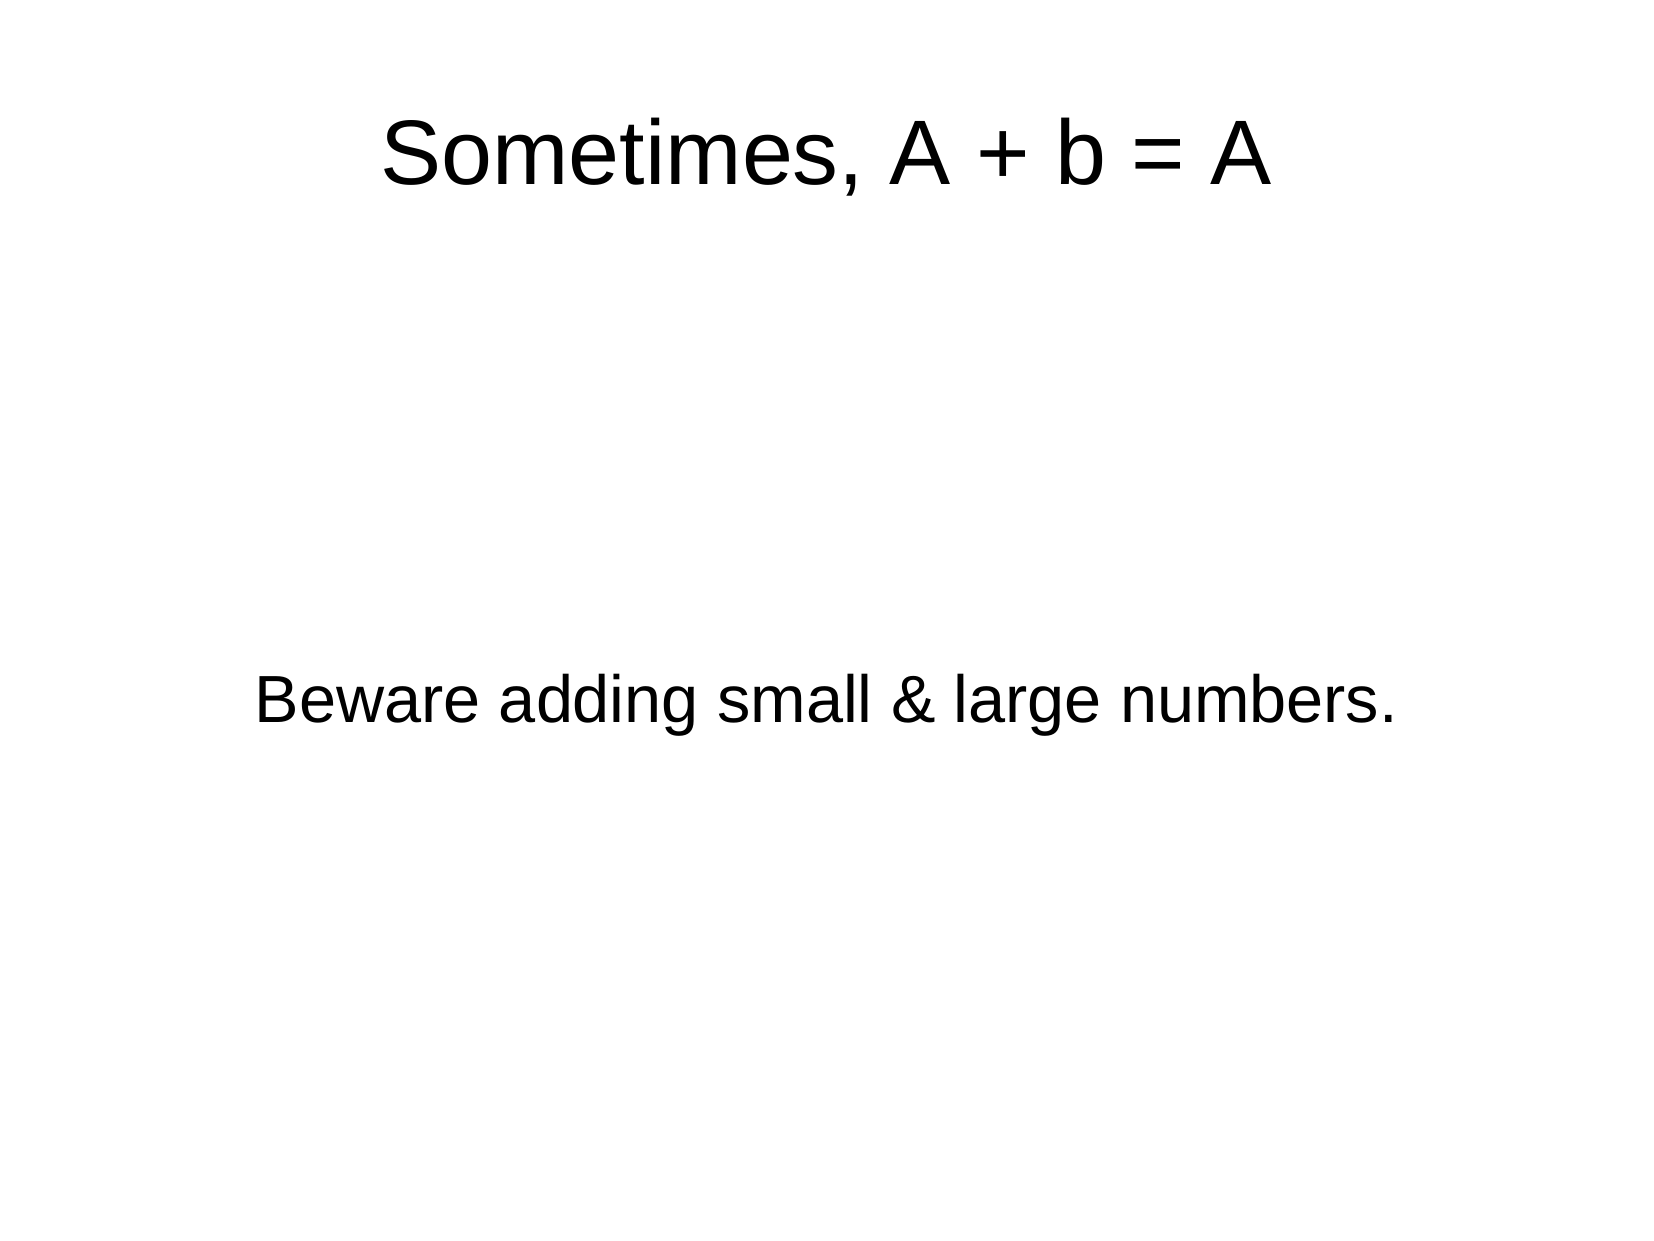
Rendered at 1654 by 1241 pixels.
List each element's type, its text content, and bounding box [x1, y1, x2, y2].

title Sometimes, A + b = A [82, 49, 1571, 257]
subtitle Beware adding small & large numbers. [82, 290, 1571, 1109]
